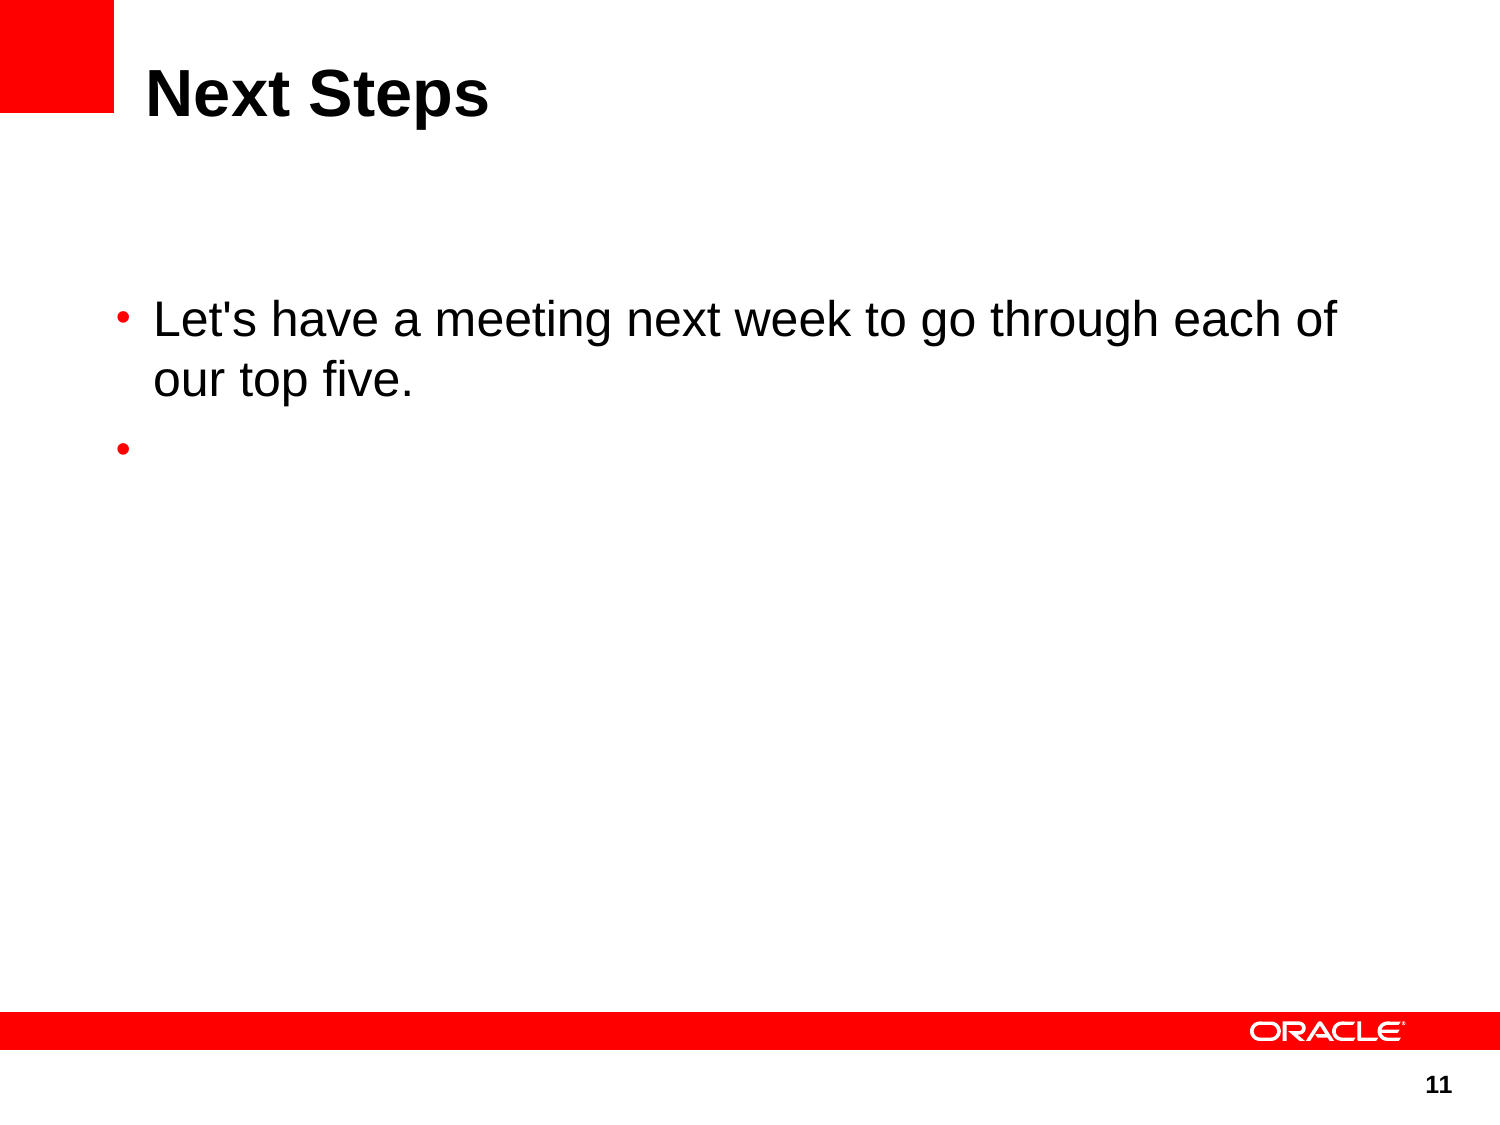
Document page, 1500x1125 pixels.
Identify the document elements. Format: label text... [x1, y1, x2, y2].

picture [0, 1012, 1500, 1050]
picture [0, 0, 114, 113]
title Next Steps [145, 49, 1390, 190]
list Let's have a meeting next week to go through each of our top five. [115, 286, 1353, 985]
